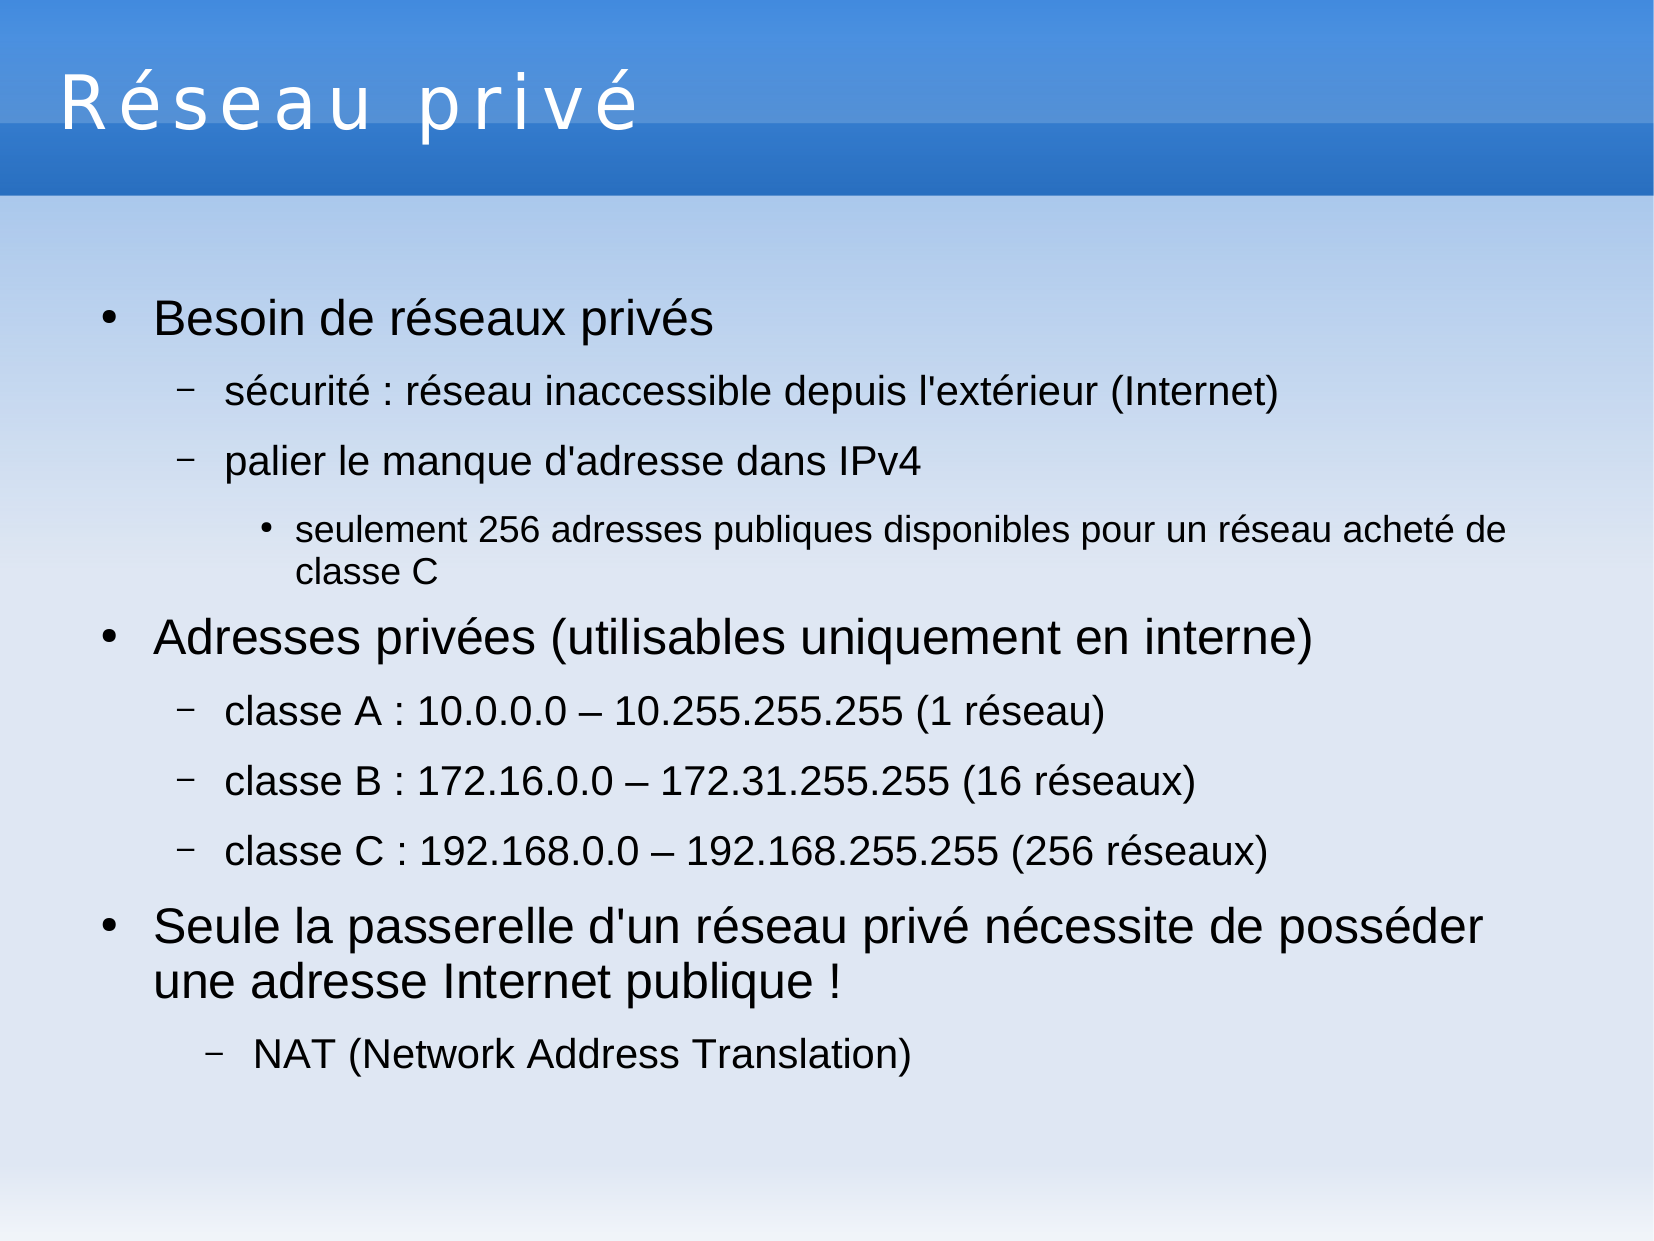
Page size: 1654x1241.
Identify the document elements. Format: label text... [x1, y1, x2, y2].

picture [0, 0, 1654, 1241]
list Besoin de réseaux privés sécurité : réseau inaccessible depuis l'extérieur (Internet) palier le manque d'adresse dans IPv4 seulement 256 adresses publiques disponibles pour un réseau acheté de classe C Adresses privées (utilisables uniquement en interne) classe A : 10.0.0.0 – 10.255.255.255 (1 réseau) classe B : 172.16.0.0 – 172.31.255.255 (16 réseaux) classe C : 192.168.0.0 – 192.168.255.255 (256 réseaux) Seule la passerelle d'un réseau privé nécessite de posséder une adresse Internet publique ! NAT (Network Address Translation) [82, 290, 1571, 1094]
title Réseau privé [59, 29, 1270, 178]
